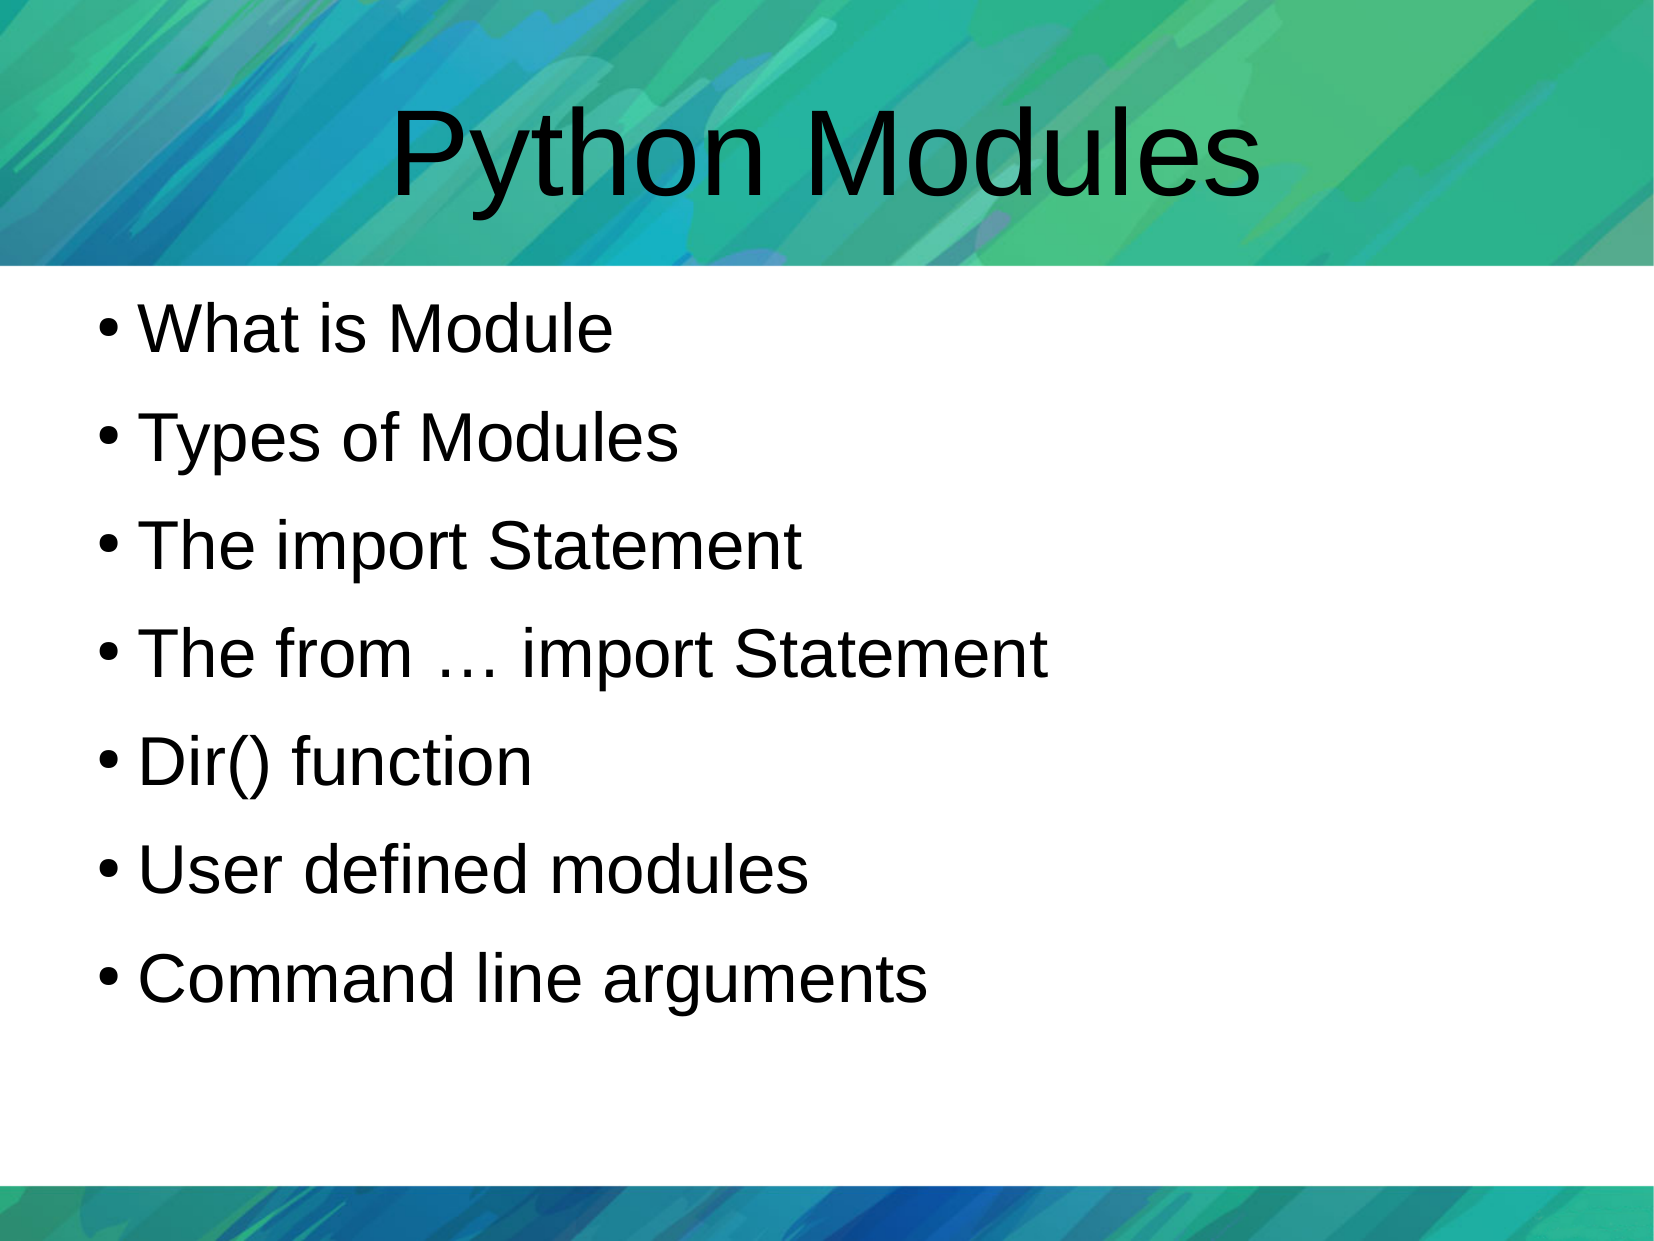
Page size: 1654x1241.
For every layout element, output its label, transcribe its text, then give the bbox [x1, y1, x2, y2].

title Python Modules [82, 49, 1571, 257]
list What is Module Types of Modules The import Statement The from … import Statement Dir() function User defined modules Command line arguments [82, 290, 1571, 1021]
picture [0, 0, 1654, 1241]
